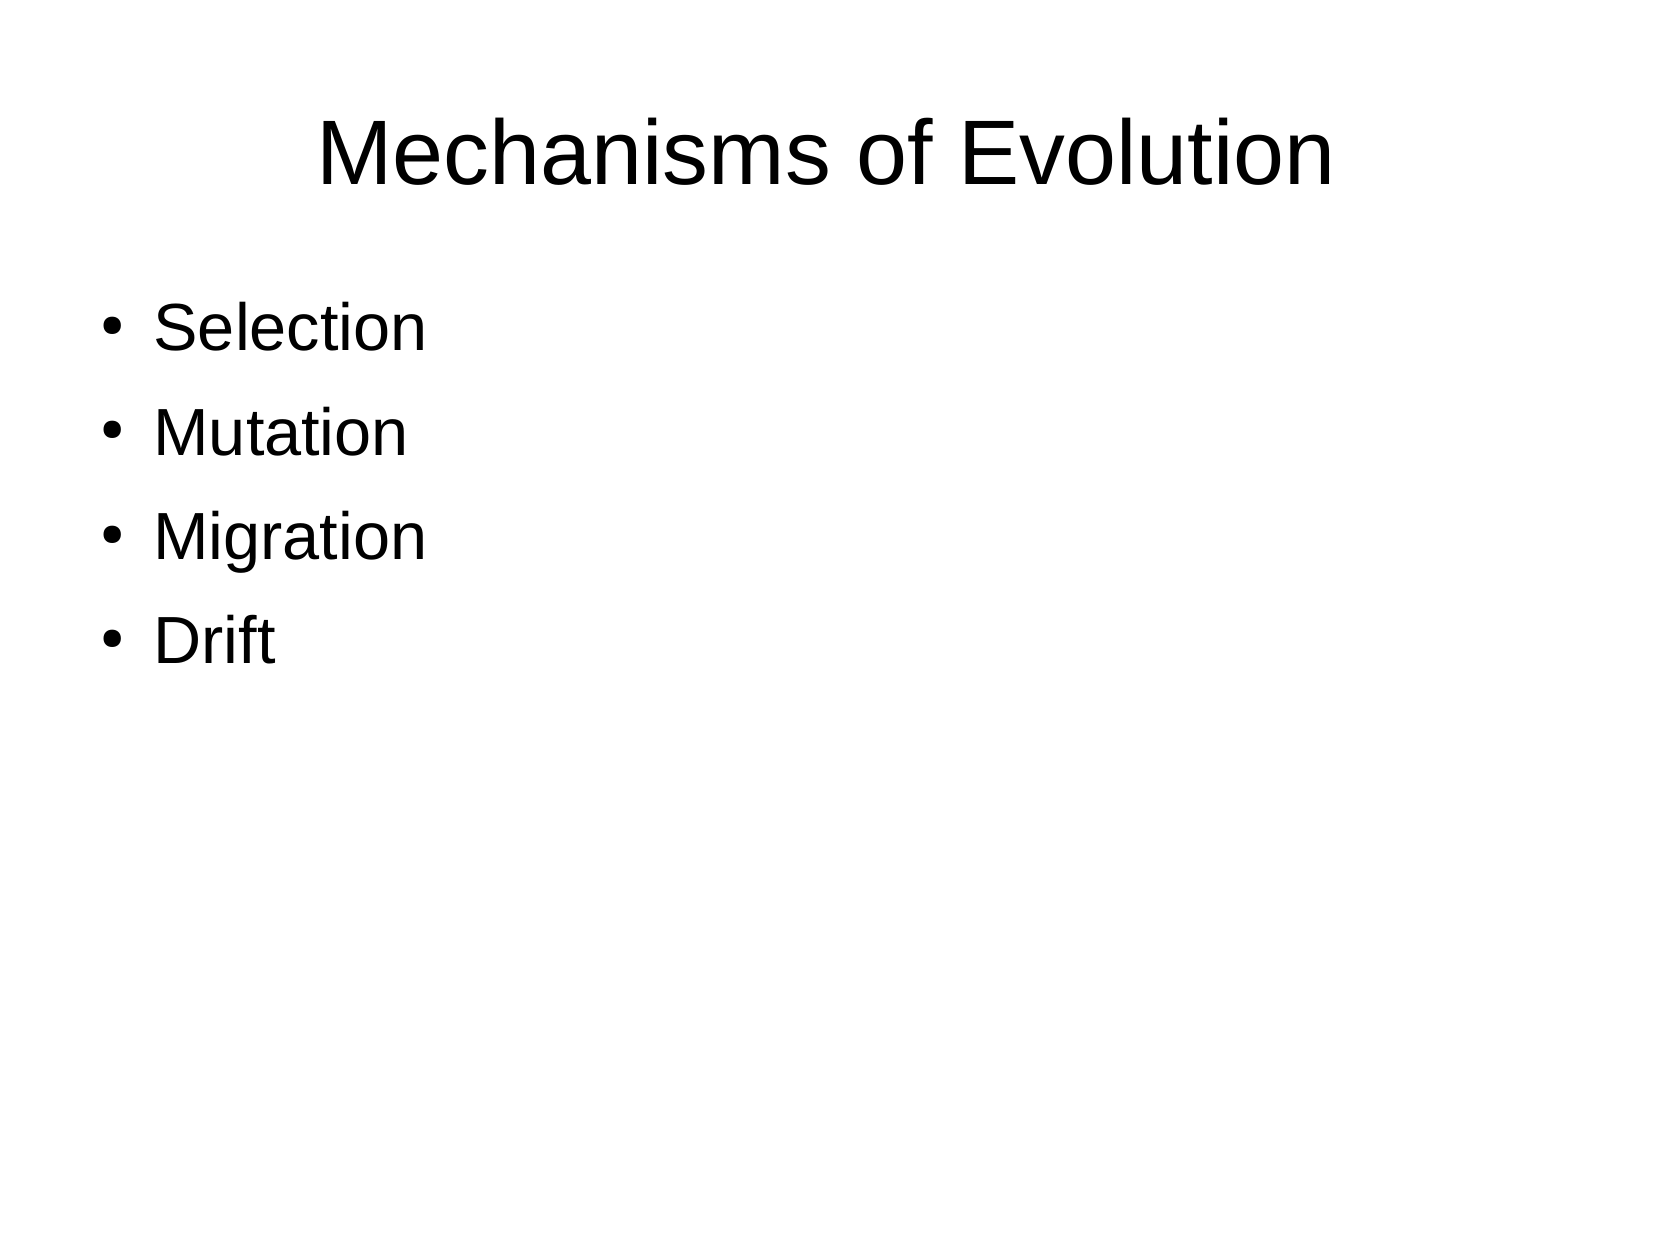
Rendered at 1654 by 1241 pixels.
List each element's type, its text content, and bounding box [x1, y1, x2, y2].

list Selection Mutation Migration Drift [82, 290, 1571, 1010]
title Mechanisms of Evolution [82, 49, 1571, 257]
